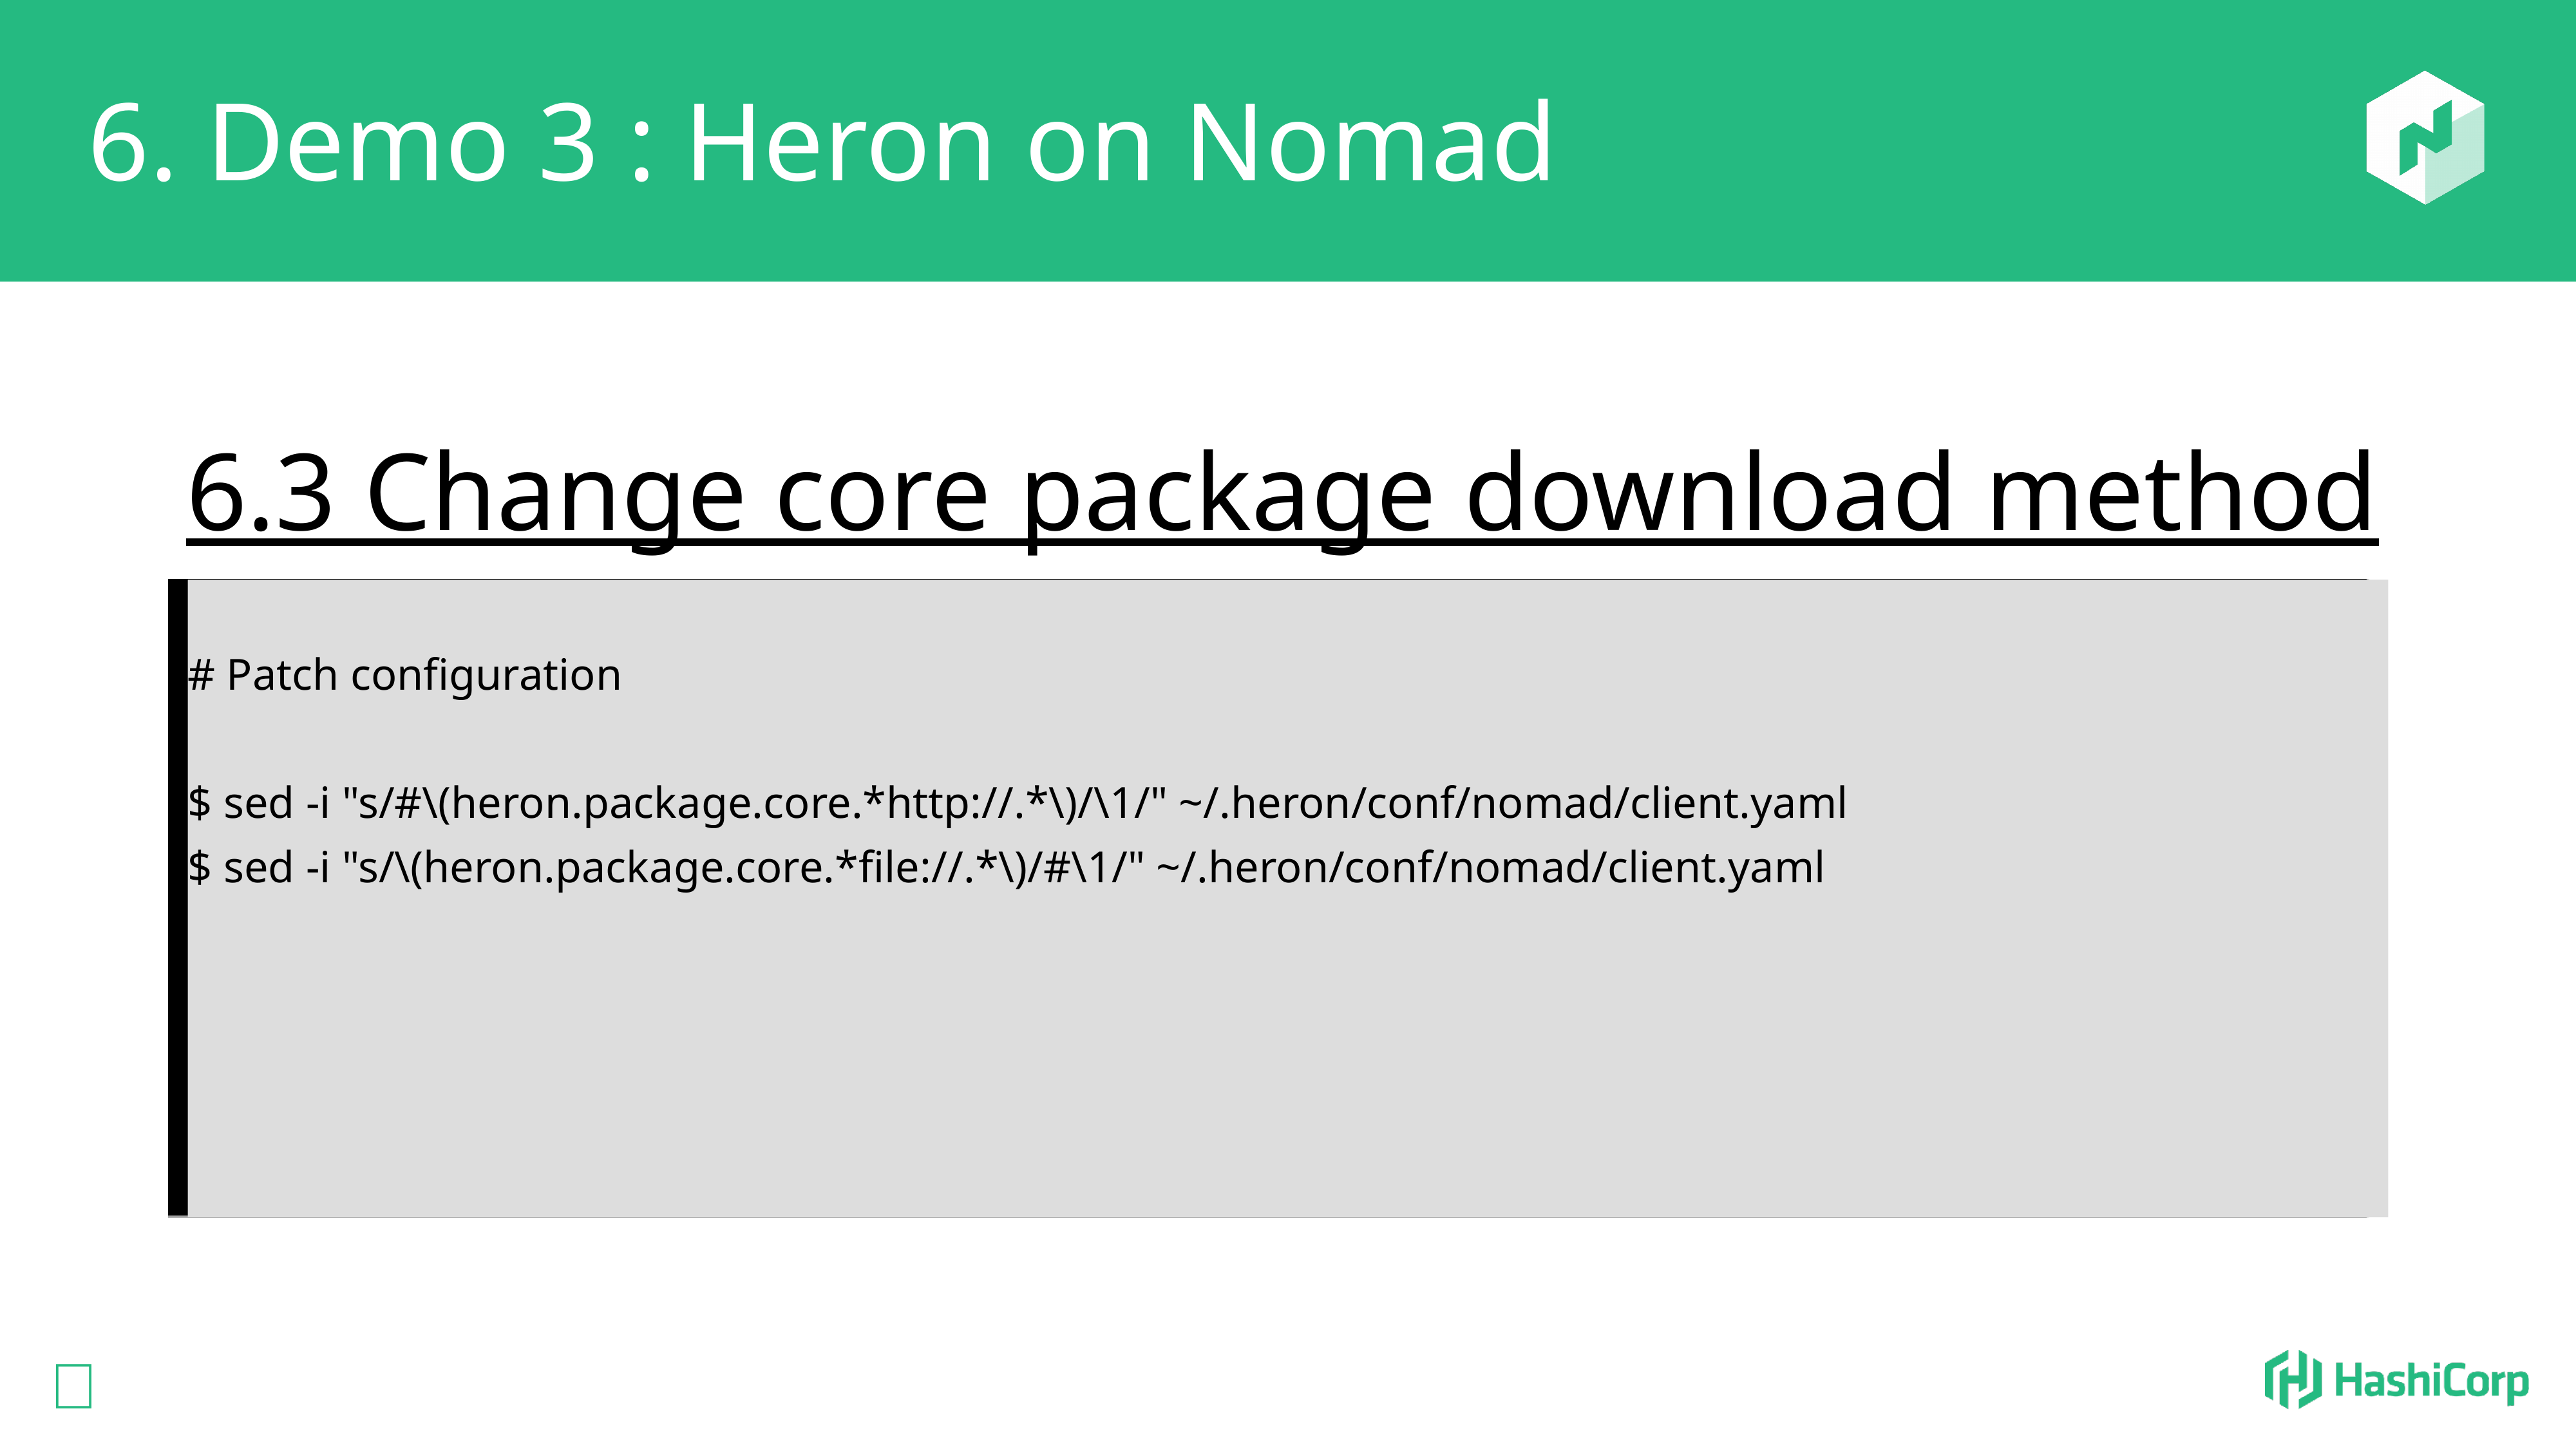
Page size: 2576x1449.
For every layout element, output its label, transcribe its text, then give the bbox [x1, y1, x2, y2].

list # Patch configuration $ sed -i "s/#\(heron.package.core.*http://.*\)/\1/" ~/.heron/conf/nomad/client.yaml $ sed -i "s/\(heron.package.core.*file://.*\)/#\1/" ~/.heron/conf/nomad/client.yaml [187, 580, 2389, 1218]
title 6. Demo 3 : Heron on Nomad [82, 37, 2313, 238]
picture [2358, 70, 2493, 205]
list 6.3 Change core package download method [186, 402, 2387, 580]
picture [2265, 1349, 2529, 1410]
